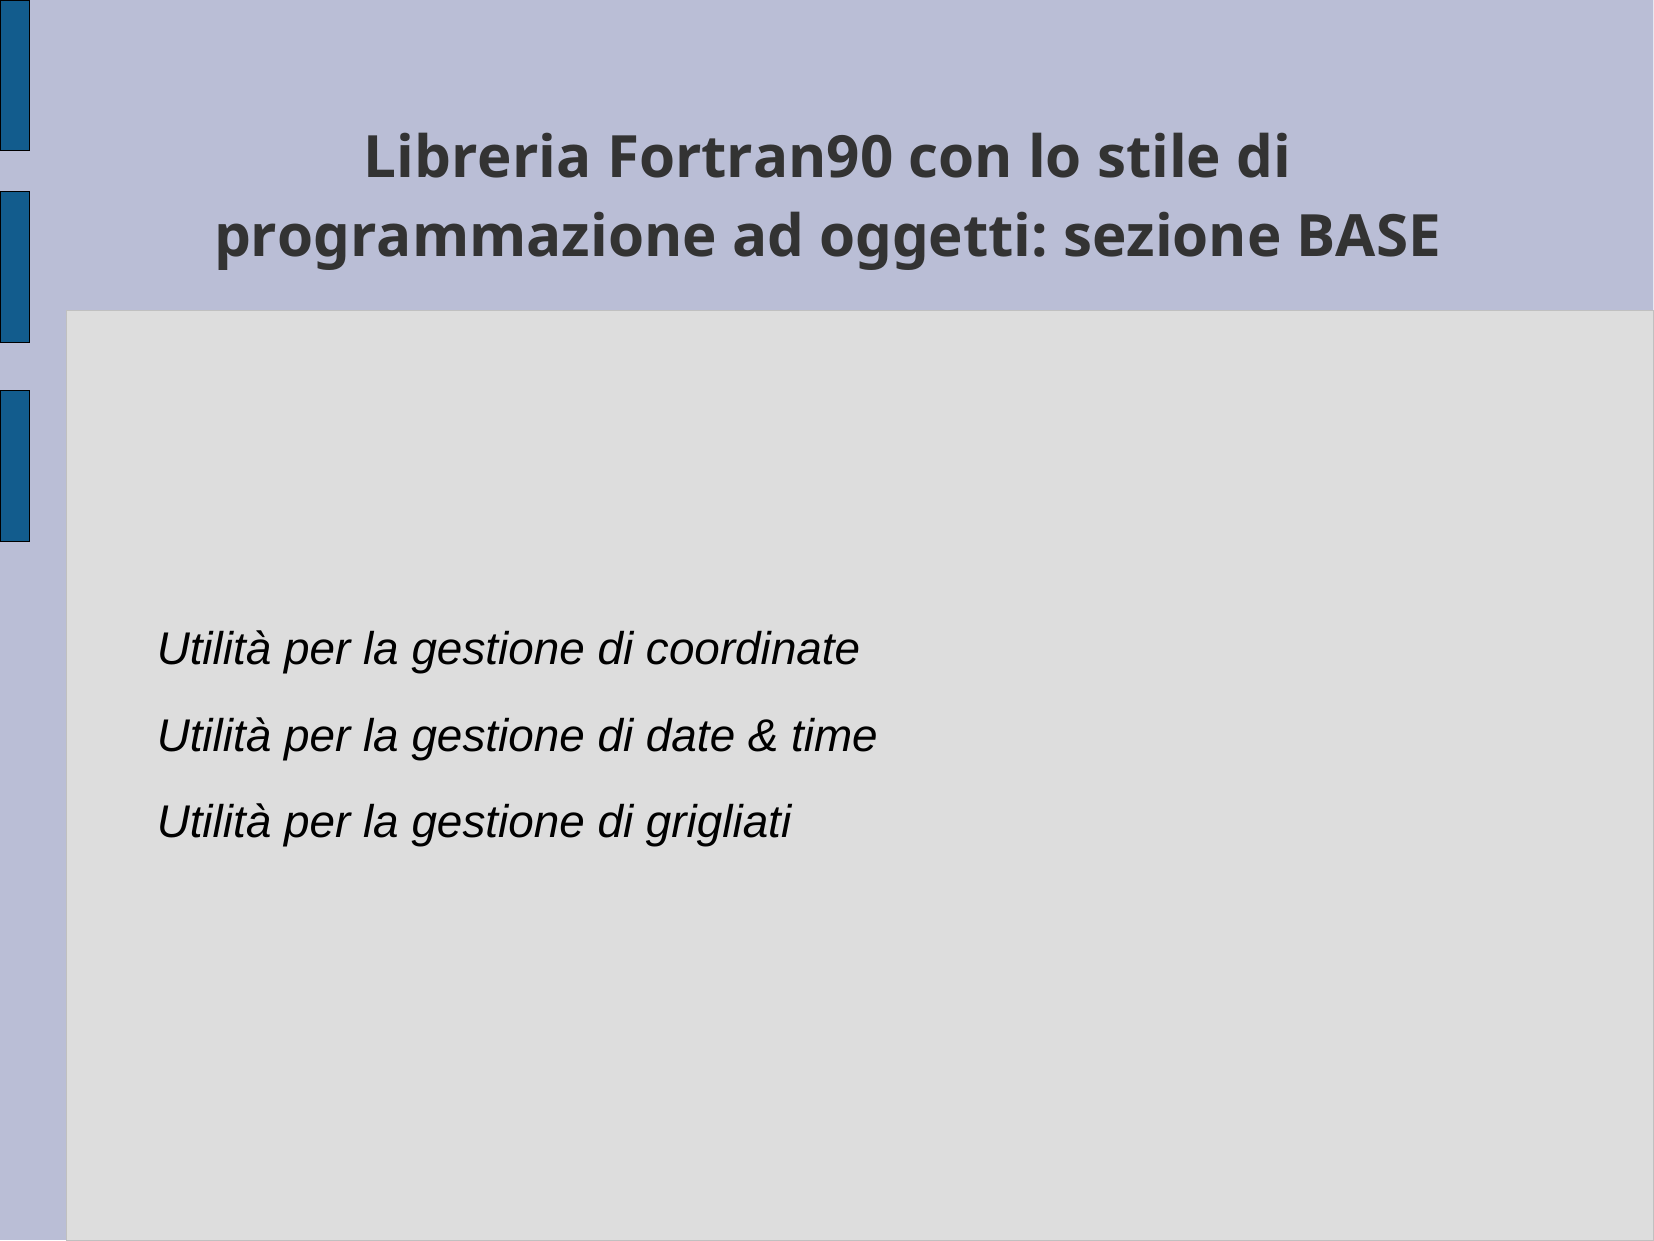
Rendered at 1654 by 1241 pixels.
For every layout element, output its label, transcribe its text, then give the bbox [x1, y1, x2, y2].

subtitle Utilità per la gestione di coordinate Utilità per la gestione di date & time Utilità per la gestione di grigliati [121, 344, 1534, 1127]
title Libreria Fortran90 con lo stile di programmazione ad oggetti: sezione BASE [121, 91, 1534, 299]
